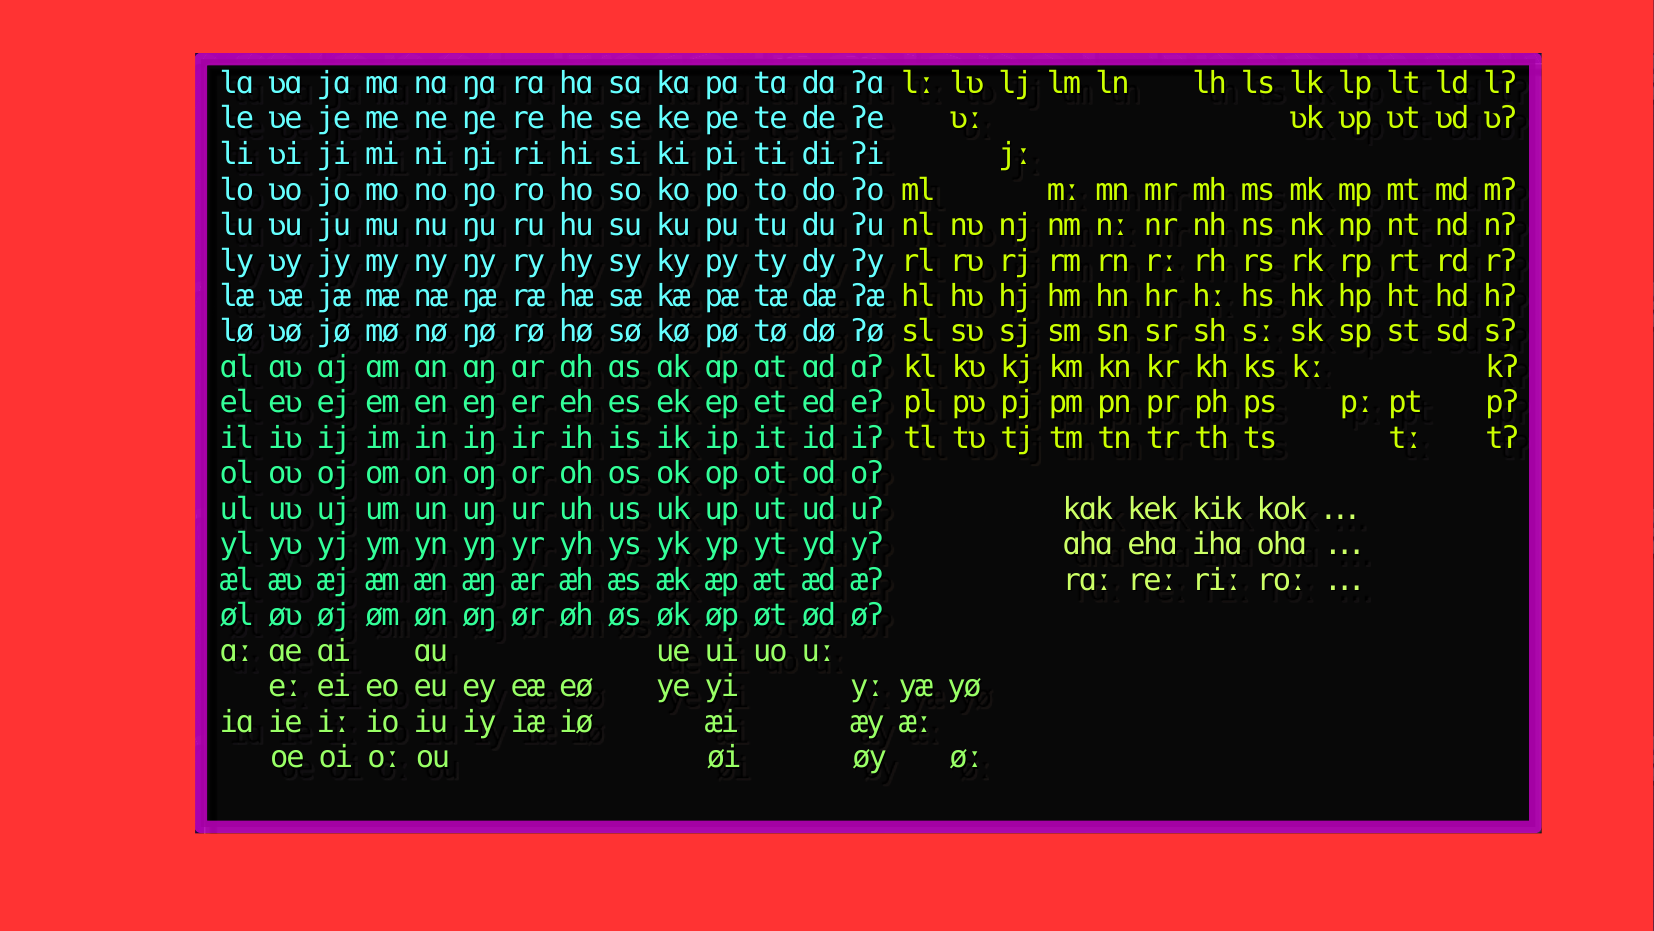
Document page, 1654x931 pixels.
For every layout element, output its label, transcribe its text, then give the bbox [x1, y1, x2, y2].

text_box [0, 0, 1654, 931]
text_box lɑ ʋɑ jɑ mɑ nɑ ŋɑ rɑ hɑ sɑ kɑ pɑ tɑ dɑ ʔɑ lː lʋ lj lm ln lh ls lk lp lt ld lʔ le ʋe je me ne ŋe re he se ke pe te de ʔe ʋː ʋk ʋp ʋt ʋd ʋʔ li ʋi ji mi ni ŋi ri hi si ki pi ti di ʔi jː lo ʋo jo mo no ŋo ro ho so ko po to do ʔo ml mː mn mr mh ms mk mp mt md mʔ lu ʋu ju mu nu ŋu ru hu su ku pu tu du ʔu nl nʋ nj nm nː nr nh ns nk np nt nd nʔ ly ʋy jy my ny ŋy ry hy sy ky py ty dy ʔy rl rʋ rj rm rn rː rh rs rk rp rt rd rʔ læ ʋæ jæ mæ næ ŋæ ræ hæ sæ kæ pæ tæ dæ ʔæ hl hʋ hj hm hn hr hː hs hk hp ht hd hʔ lø ʋø jø mø nø ŋø rø hø sø kø pø tø dø ʔø sl sʋ sj sm sn sr sh sː sk sp st sd sʔ ɑl ɑʋ ɑj ɑm ɑn ɑŋ ɑr ɑh ɑs ɑk ɑp ɑt ɑd ɑʔ kl kʋ kj km kn kr kh ks kː kʔ el eʋ ej em en eŋ er eh es ek ep et ed eʔ pl pʋ pj pm pn pr ph ps pː pt pʔ il iʋ ij im in iŋ ir ih is ik ip it id iʔ tl tʋ tj tm tn tr th ts tː tʔ ol oʋ oj om on oŋ or oh os ok op ot od oʔ ul uʋ uj um un uŋ ur uh us uk up ut ud uʔ kɑk kek kik kok ... yl yʋ yj ym yn yŋ yr yh ys yk yp yt yd yʔ ɑhɑ ehɑ ihɑ ohɑ ... æl æʋ æj æm æn æŋ ær æh æs æk æp æt æd æʔ rɑː reː riː roː ... øl øʋ øj øm øn øŋ ør øh øs øk øp øt ød øʔ ɑː ɑe ɑi ɑu ue ui uo uː eː ei eo eu ey eæ eø ye yi yː yæ yø iɑ ie iː io iu iy iæ iø æi æy æː oe oi oː ou øi øy øː [200, 59, 1536, 827]
